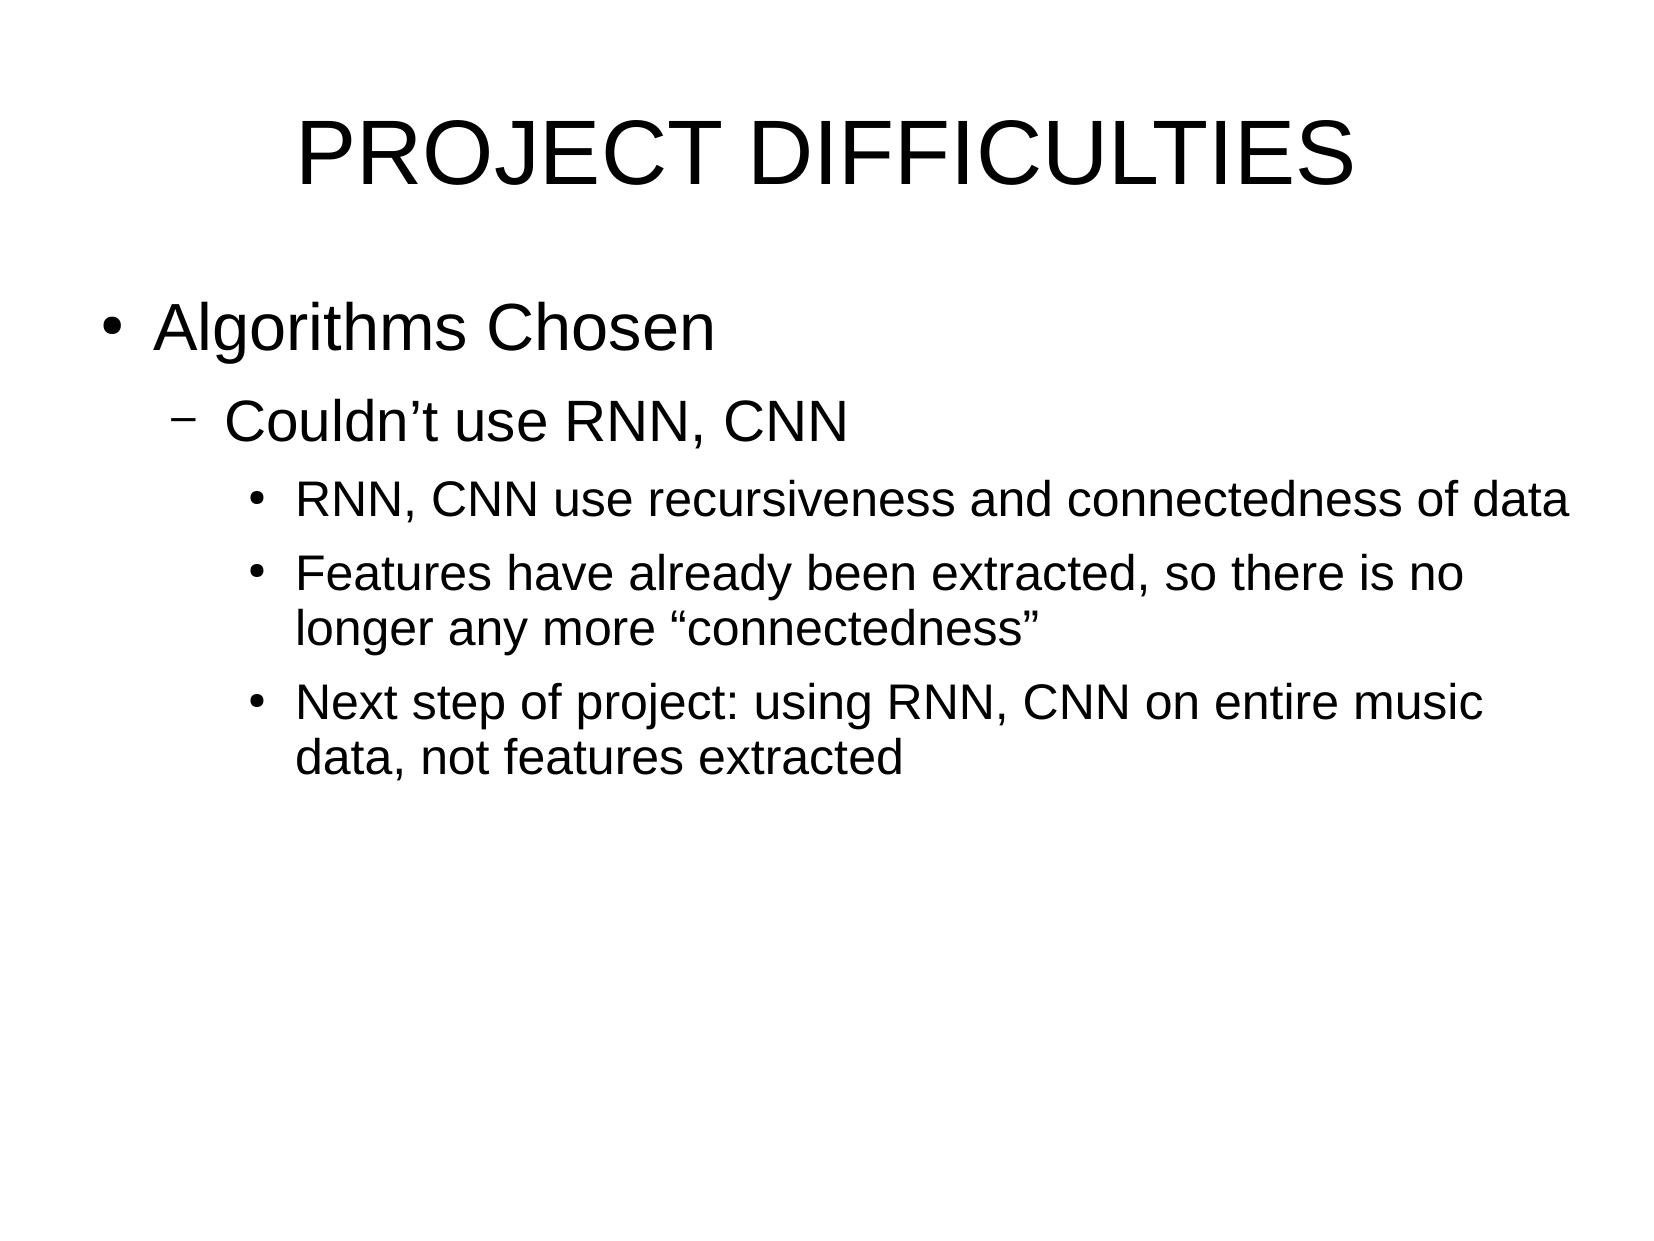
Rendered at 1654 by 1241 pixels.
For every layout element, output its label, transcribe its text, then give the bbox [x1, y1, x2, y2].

list Algorithms Chosen Couldn’t use RNN, CNN RNN, CNN use recursiveness and connectedness of data Features have already been extracted, so there is no longer any more “connectedness” Next step of project: using RNN, CNN on entire music data, not features extracted [82, 290, 1571, 1010]
title PROJECT DIFFICULTIES [82, 49, 1571, 257]
